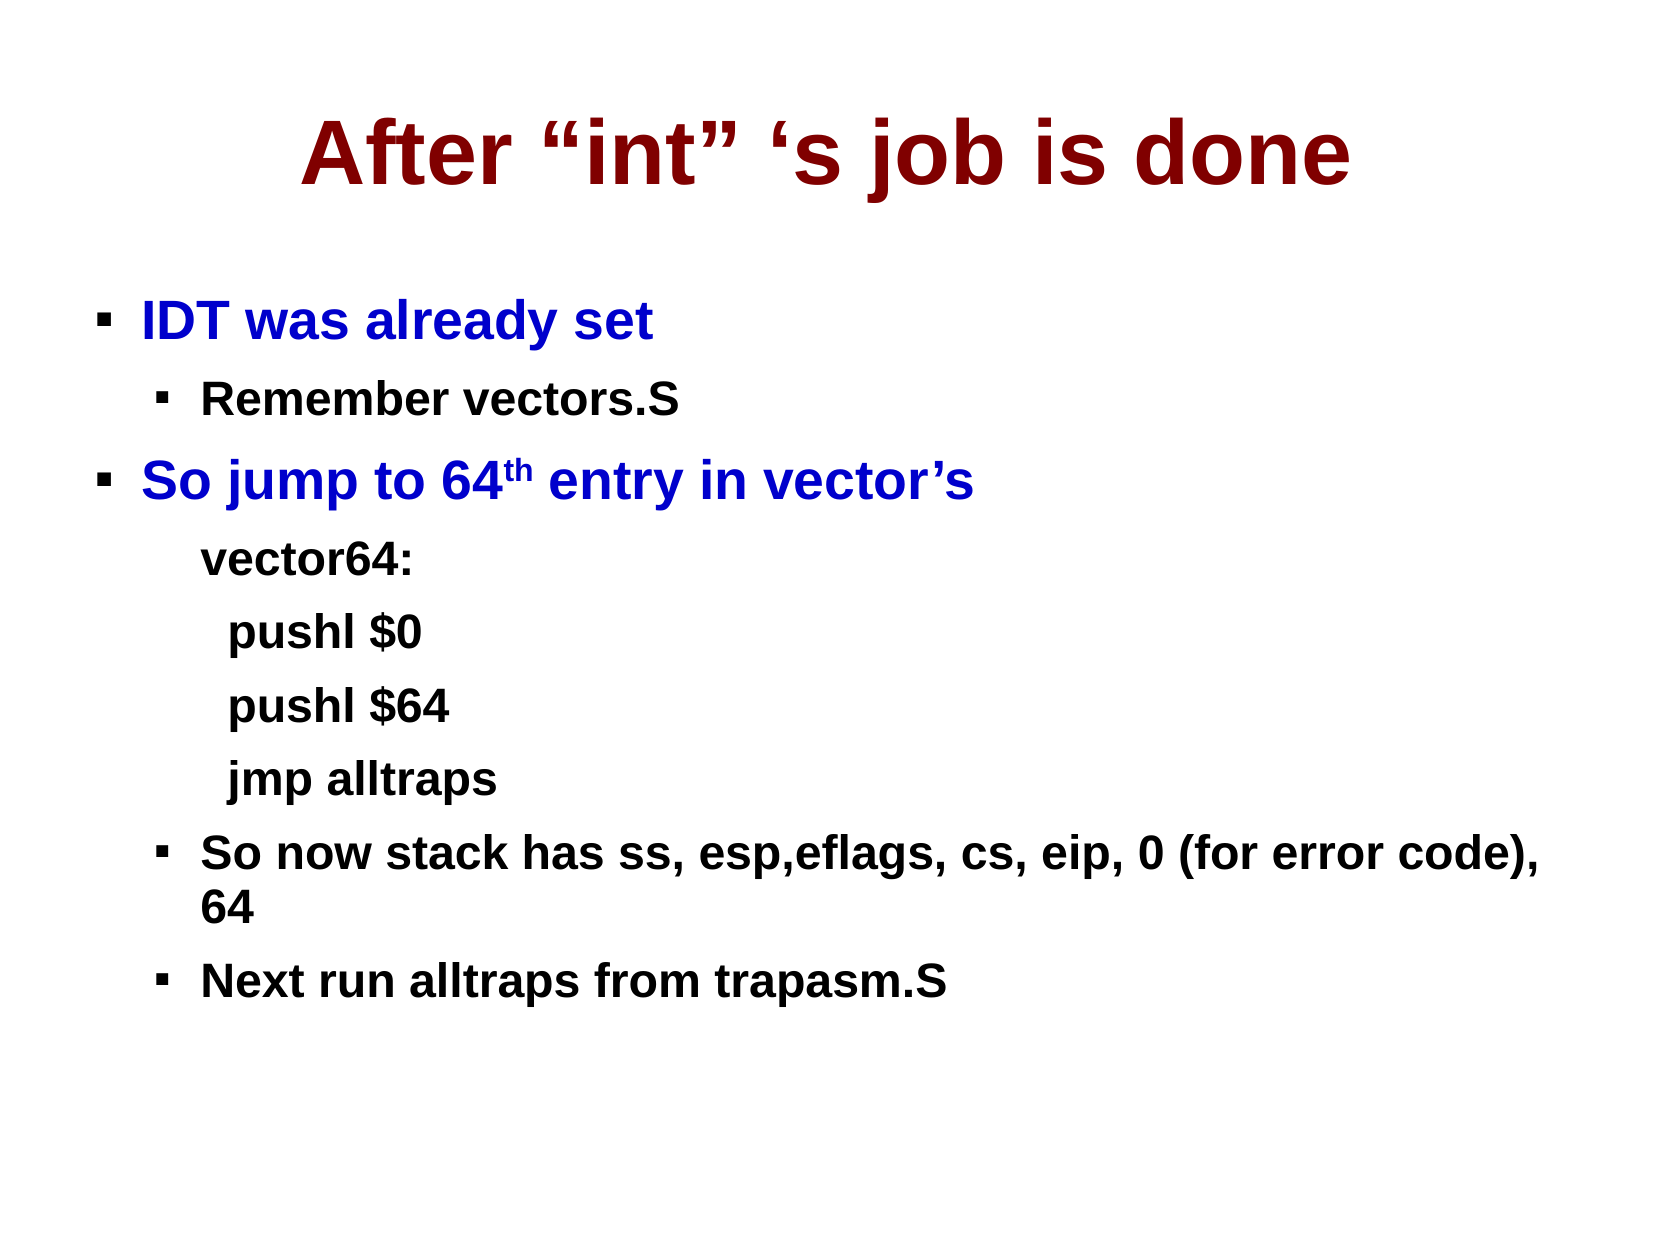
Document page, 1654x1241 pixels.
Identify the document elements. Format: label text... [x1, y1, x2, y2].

list IDT was already set Remember vectors.S So jump to 64th entry in vector’s vector64: pushl $0 pushl $64 jmp alltraps So now stack has ss, esp,eflags, cs, eip, 0 (for error code), 64 Next run alltraps from trapasm.S [82, 290, 1571, 1010]
title After “int” ‘s job is done [82, 49, 1571, 257]
